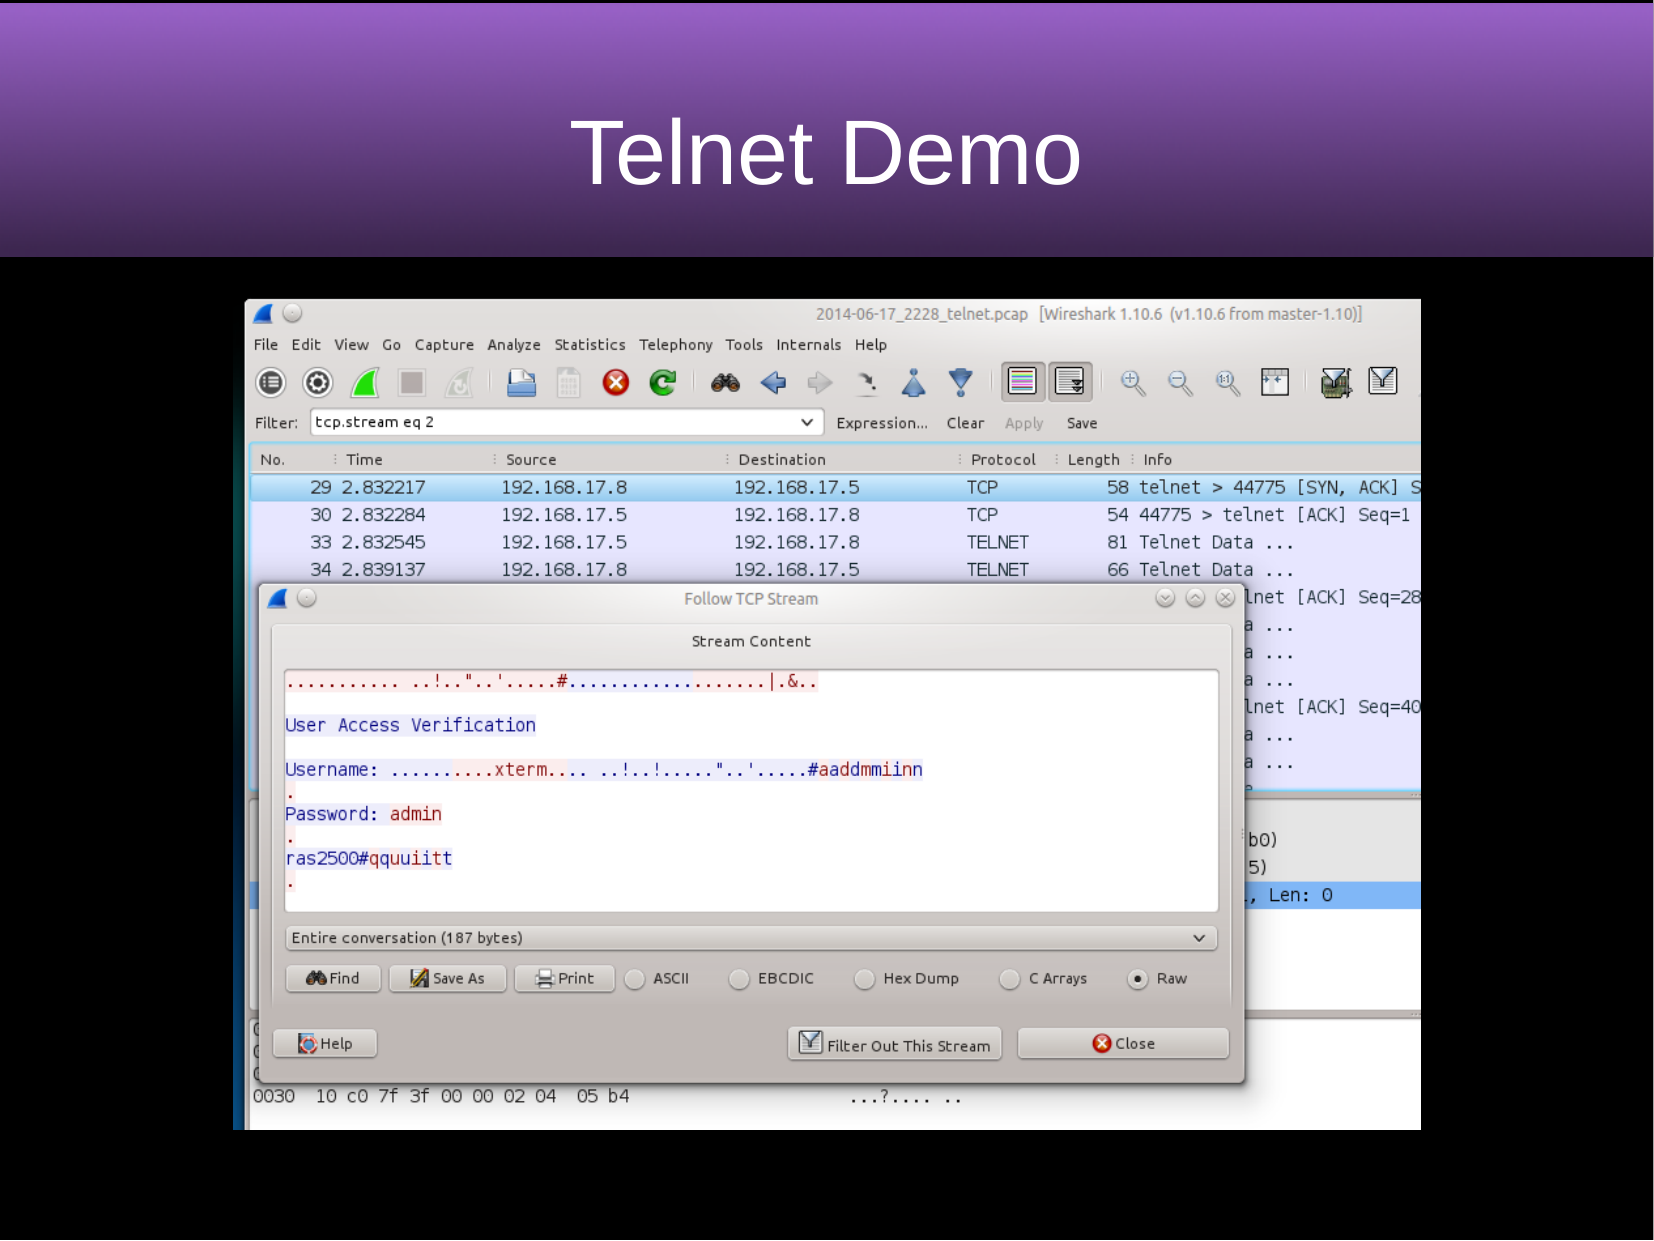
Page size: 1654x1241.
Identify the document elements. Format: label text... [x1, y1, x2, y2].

title Telnet Demo [82, 49, 1571, 257]
picture [0, 3, 1654, 257]
picture [233, 290, 1421, 1130]
